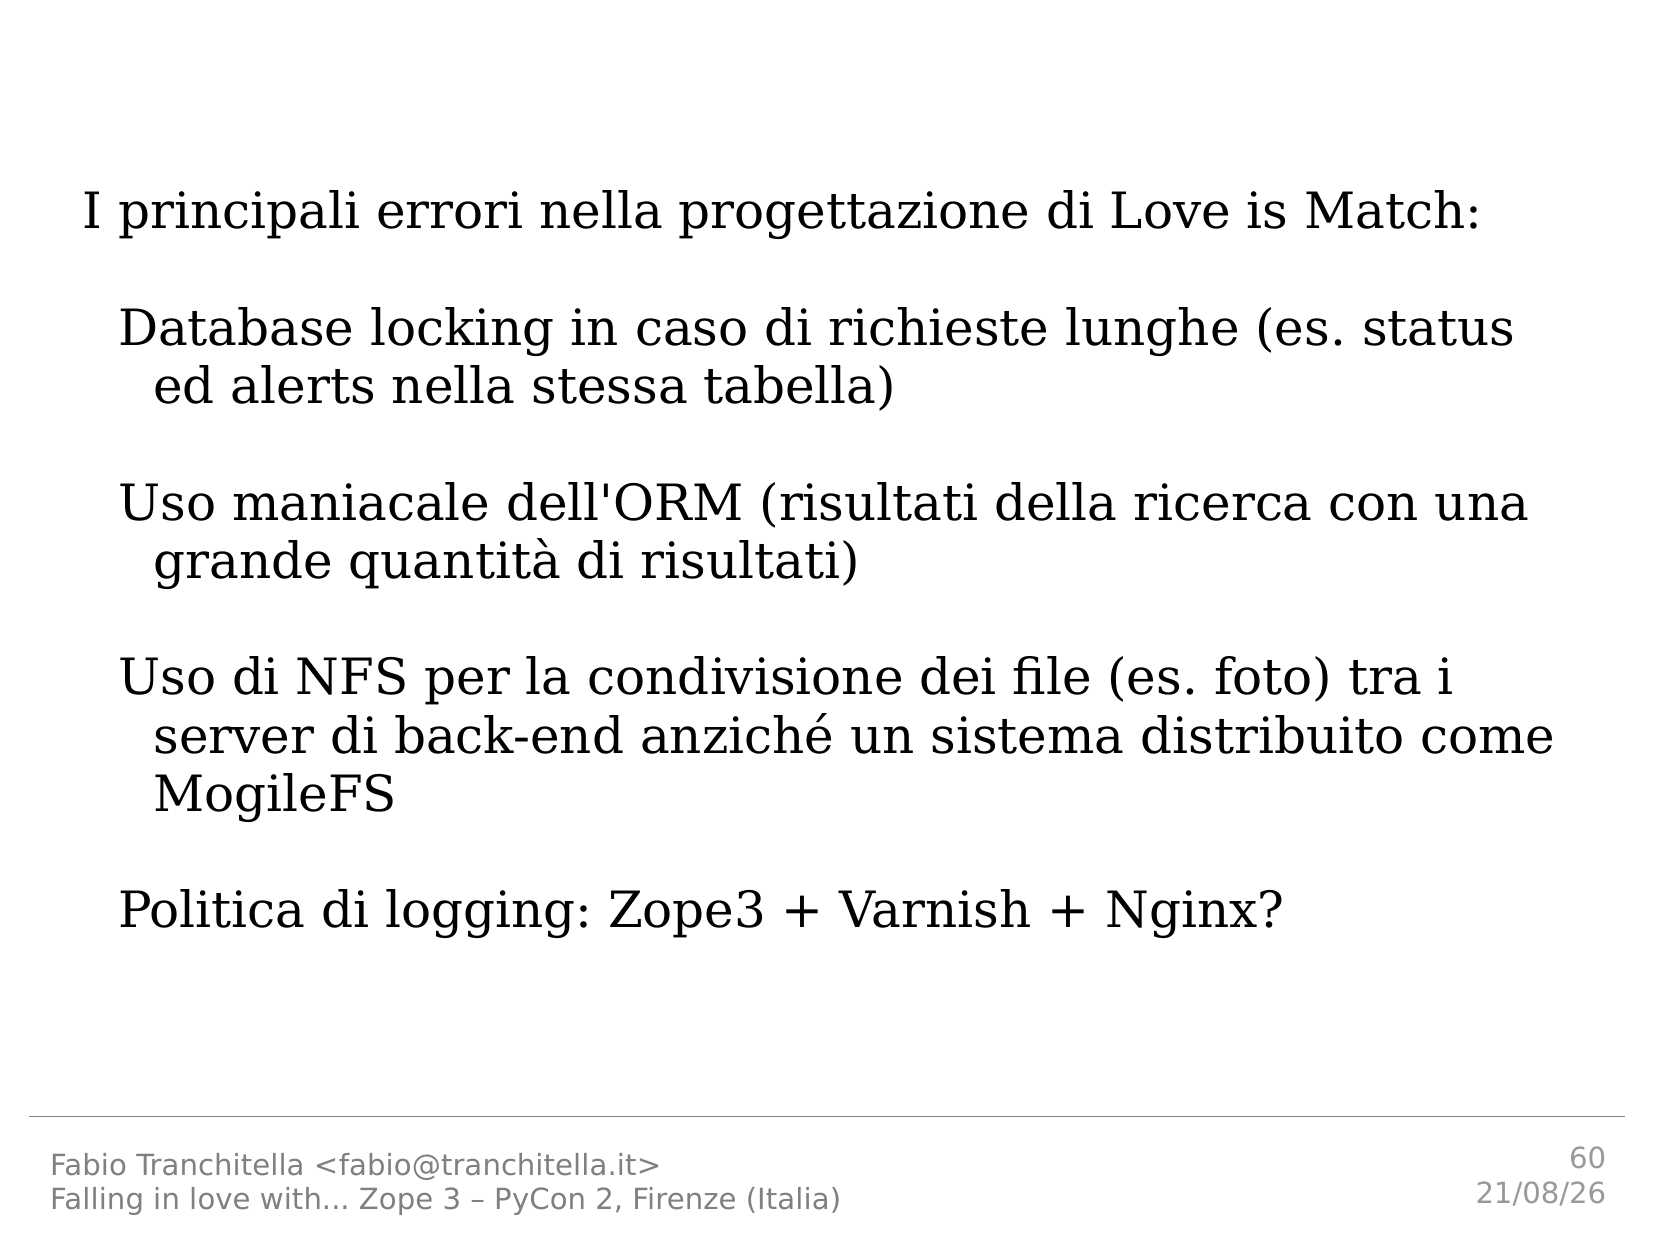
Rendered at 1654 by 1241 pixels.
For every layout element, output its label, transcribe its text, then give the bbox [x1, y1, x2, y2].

subtitle I principali errori nella progettazione di Love is Match: Database locking in caso di richieste lunghe (es. status ed alerts nella stessa tabella) Uso maniacale dell'ORM (risultati della ricerca con una grande quantità di risultati) Uso di NFS per la condivisione dei file (es. foto) tra i server di back-end anziché un sistema distribuito come MogileFS Politica di logging: Zope3 + Varnish + Nginx? [82, 59, 1571, 1063]
